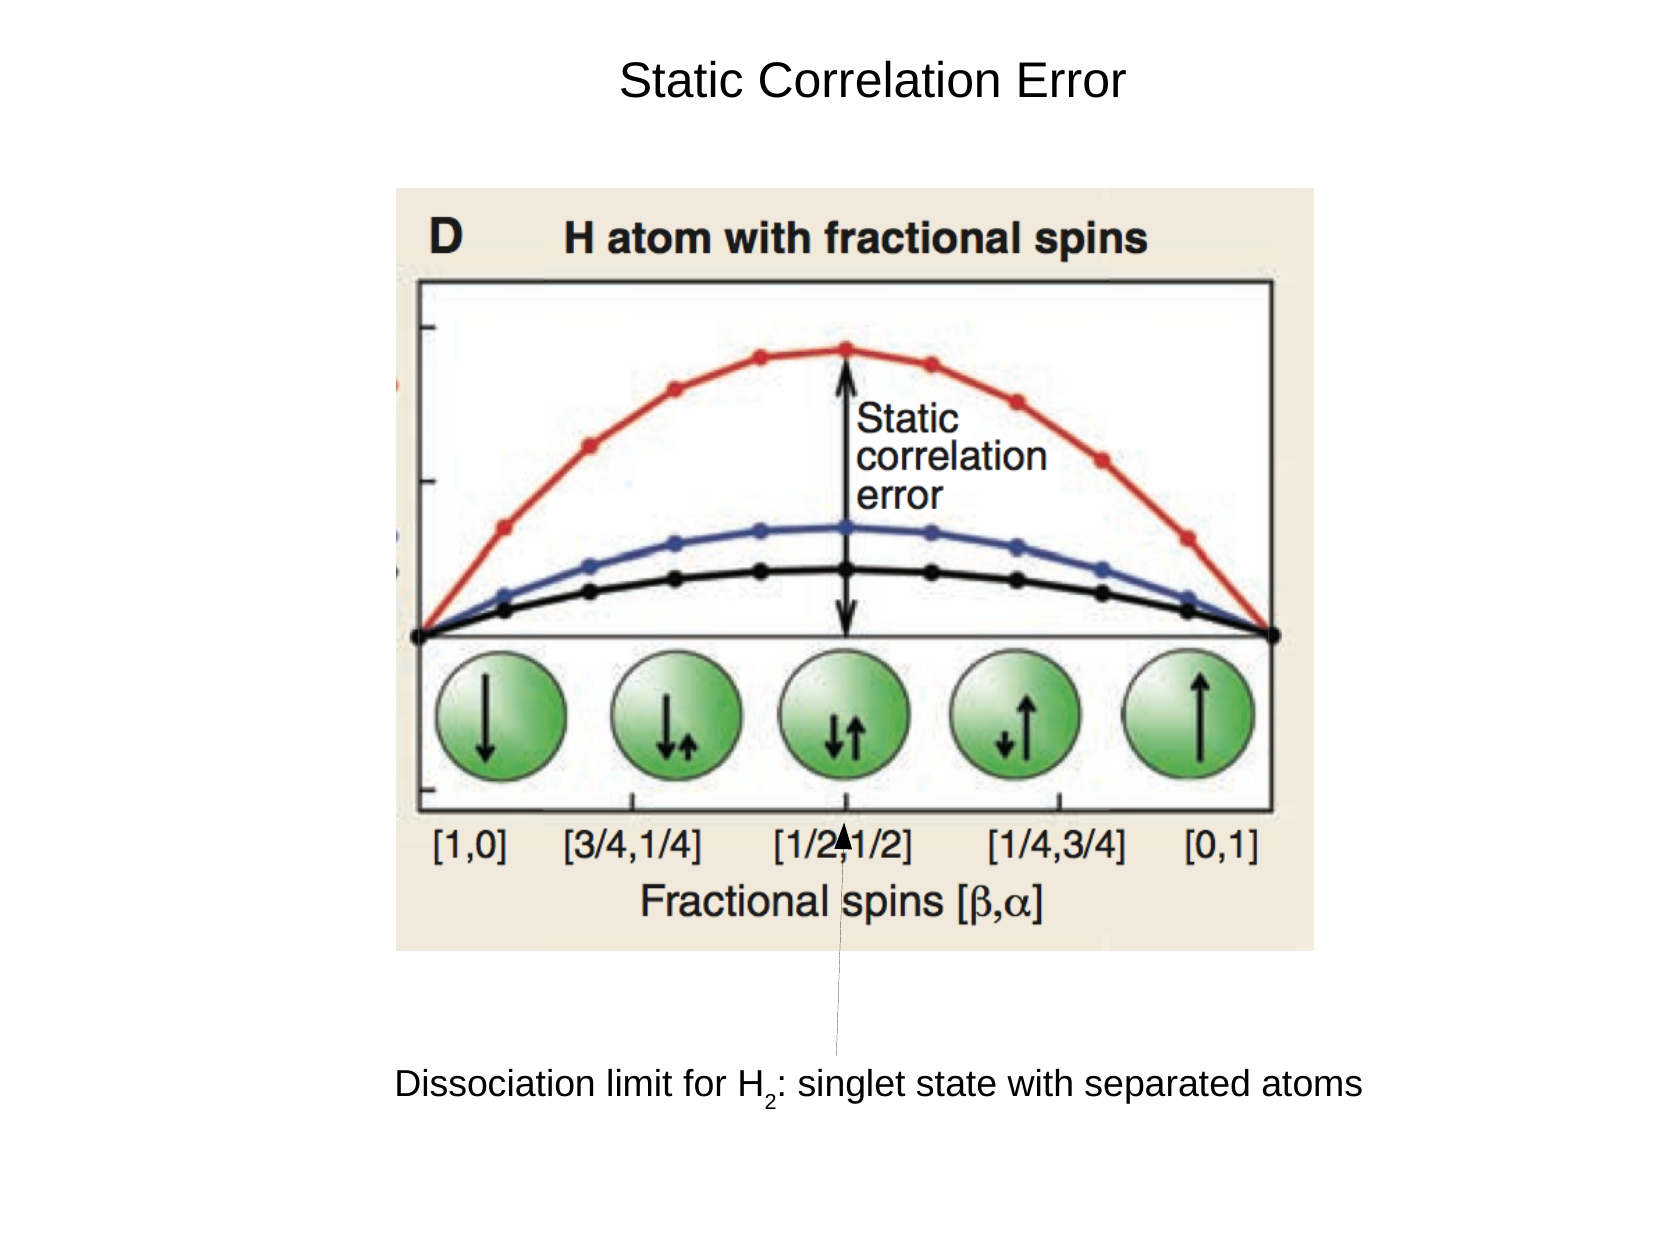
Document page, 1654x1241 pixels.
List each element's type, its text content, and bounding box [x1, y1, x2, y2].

text_box Dissociation limit for H2: singlet state with separated atoms [379, 1055, 1381, 1122]
text_box Static Correlation Error [603, 44, 1143, 116]
picture [396, 188, 1314, 951]
